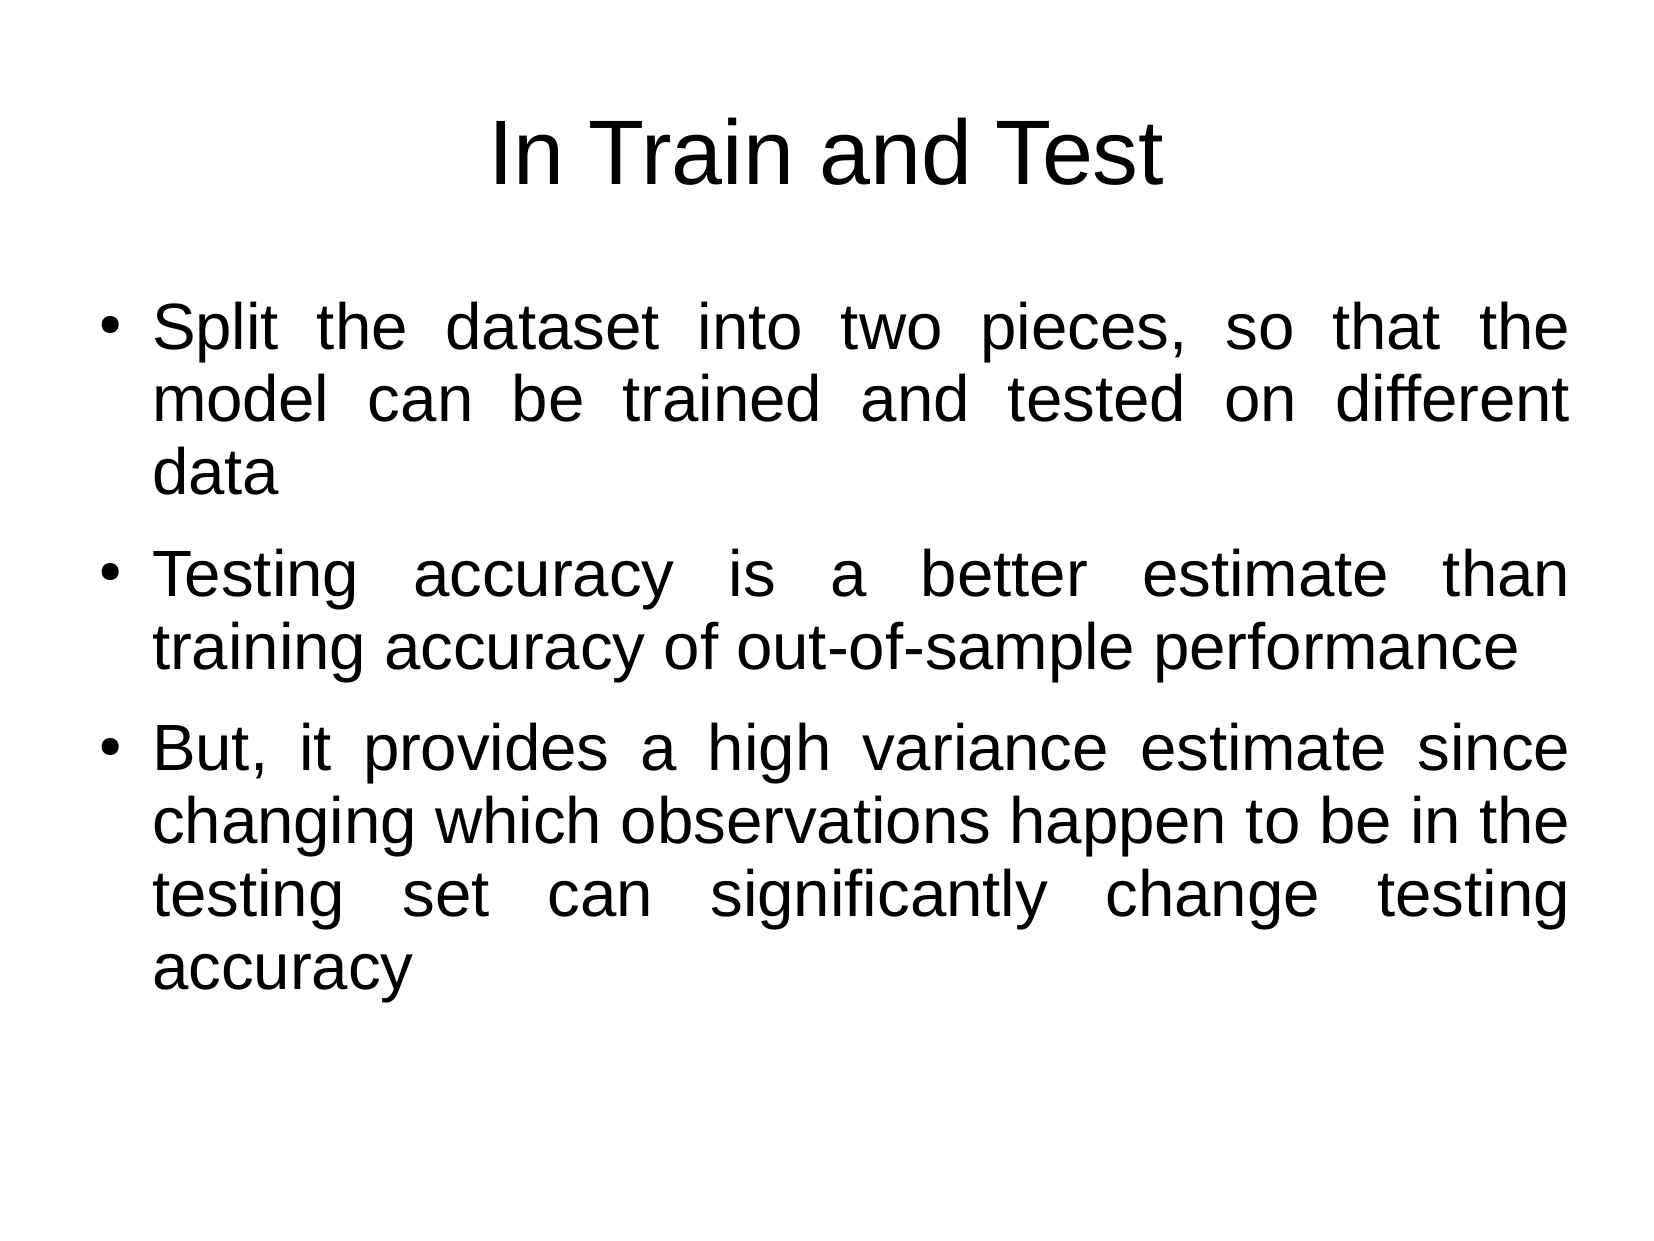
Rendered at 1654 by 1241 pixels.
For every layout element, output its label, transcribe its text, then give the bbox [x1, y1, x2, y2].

title In Train and Test [82, 49, 1571, 257]
list Split the dataset into two pieces, so that the model can be trained and tested on different data Testing accuracy is a better estimate than training accuracy of out-of-sample performance But, it provides a high variance estimate since changing which observations happen to be in the testing set can significantly change testing accuracy [82, 290, 1571, 1010]
